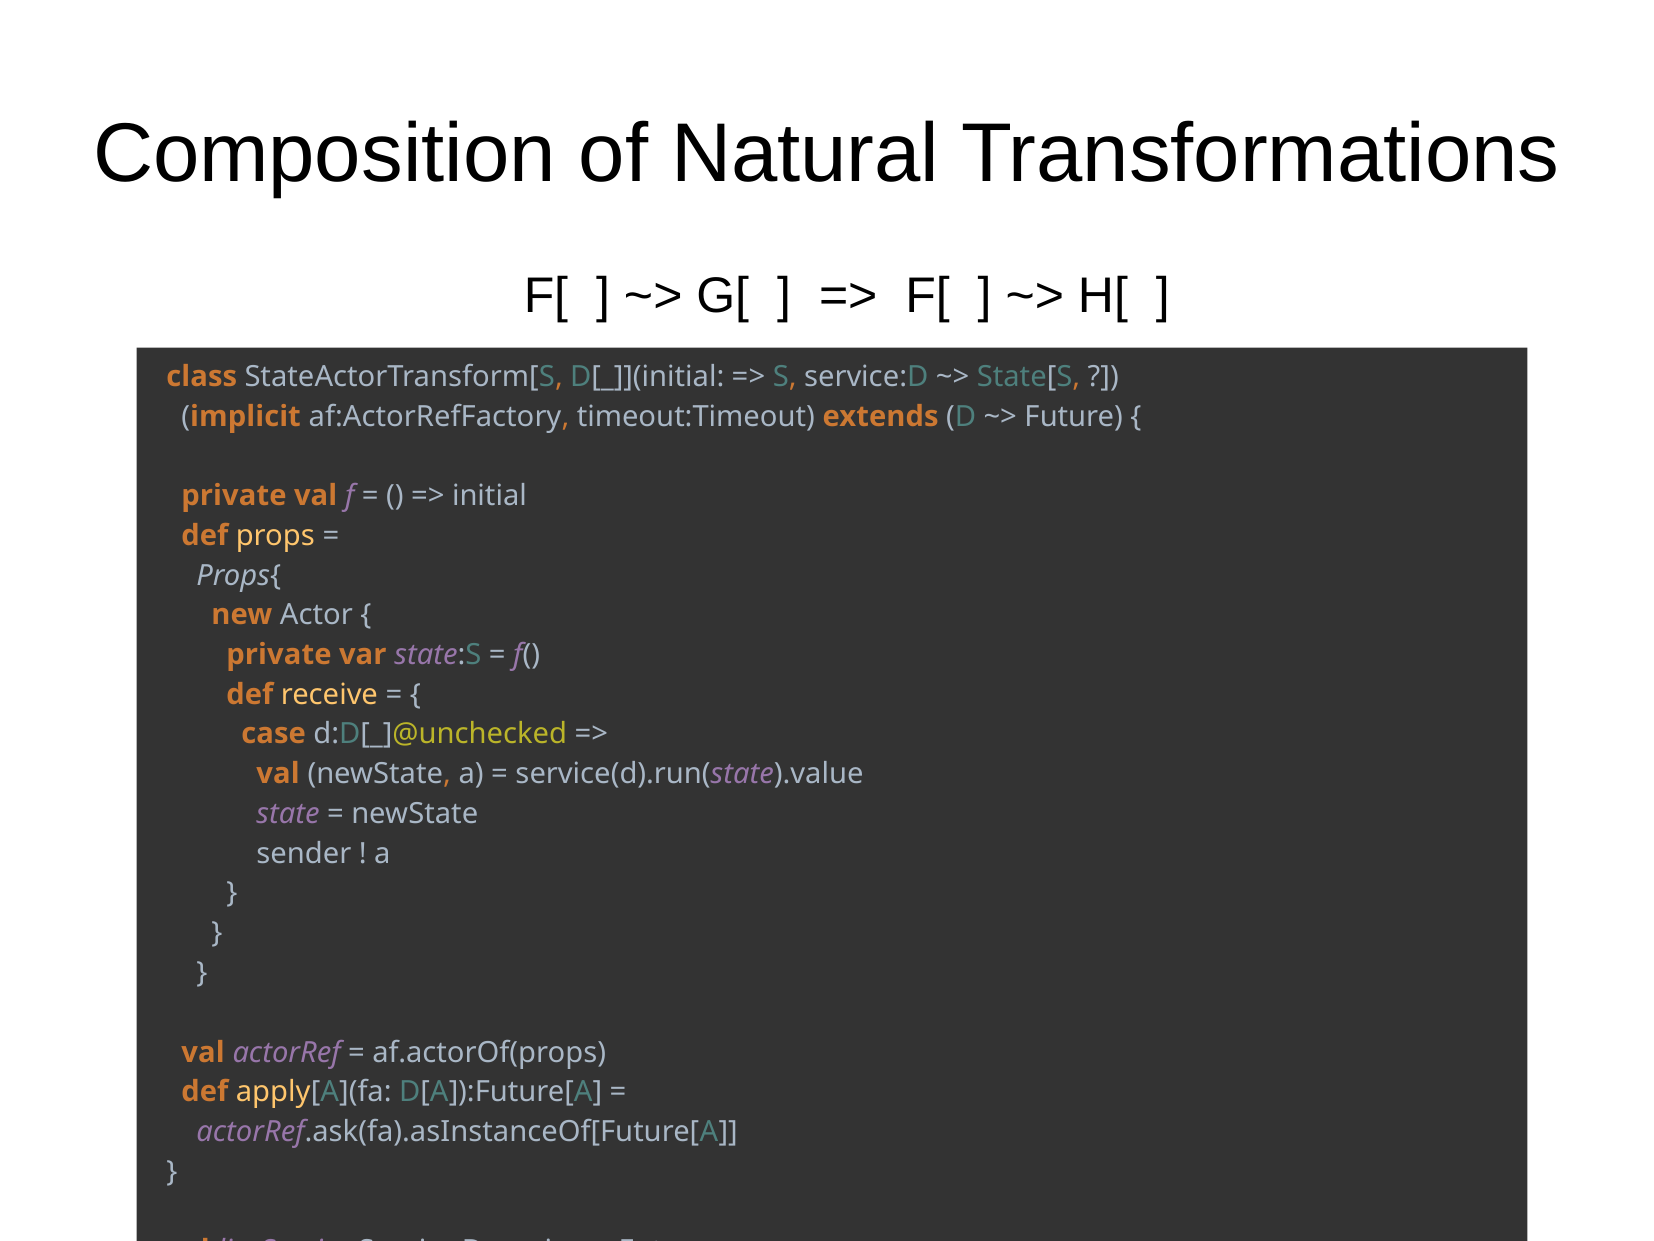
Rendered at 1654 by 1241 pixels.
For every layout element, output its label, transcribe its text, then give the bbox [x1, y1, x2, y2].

title Composition of Natural Transformations [82, 49, 1571, 257]
text_box F[ ] ~> G[ ] => F[ ] ~> H[ ] [120, 259, 1576, 331]
text_box class StateActorTransform[S, D[_]](initial: => S, service:D ~> State[S, ?]) (implicit af:ActorRefFactory, timeout:Timeout) extends (D ~> Future) { private val f = () => initial def props = Props{ new Actor { private var state:S = f() def receive = { case d:D[_]@unchecked => val (newState, a) = service(d).run(state).value state = newState sender ! a } } } val actorRef = af.actorOf(props) def apply[A](fa: D[A]):Future[A] = actorRef.ask(fa).asInstanceOf[Future[A]] } val liveService:SessionDomain ~> Future = new StateActorTransform(Map.empty[UUID, String], SessionService.apply) [136, 347, 1528, 1213]
